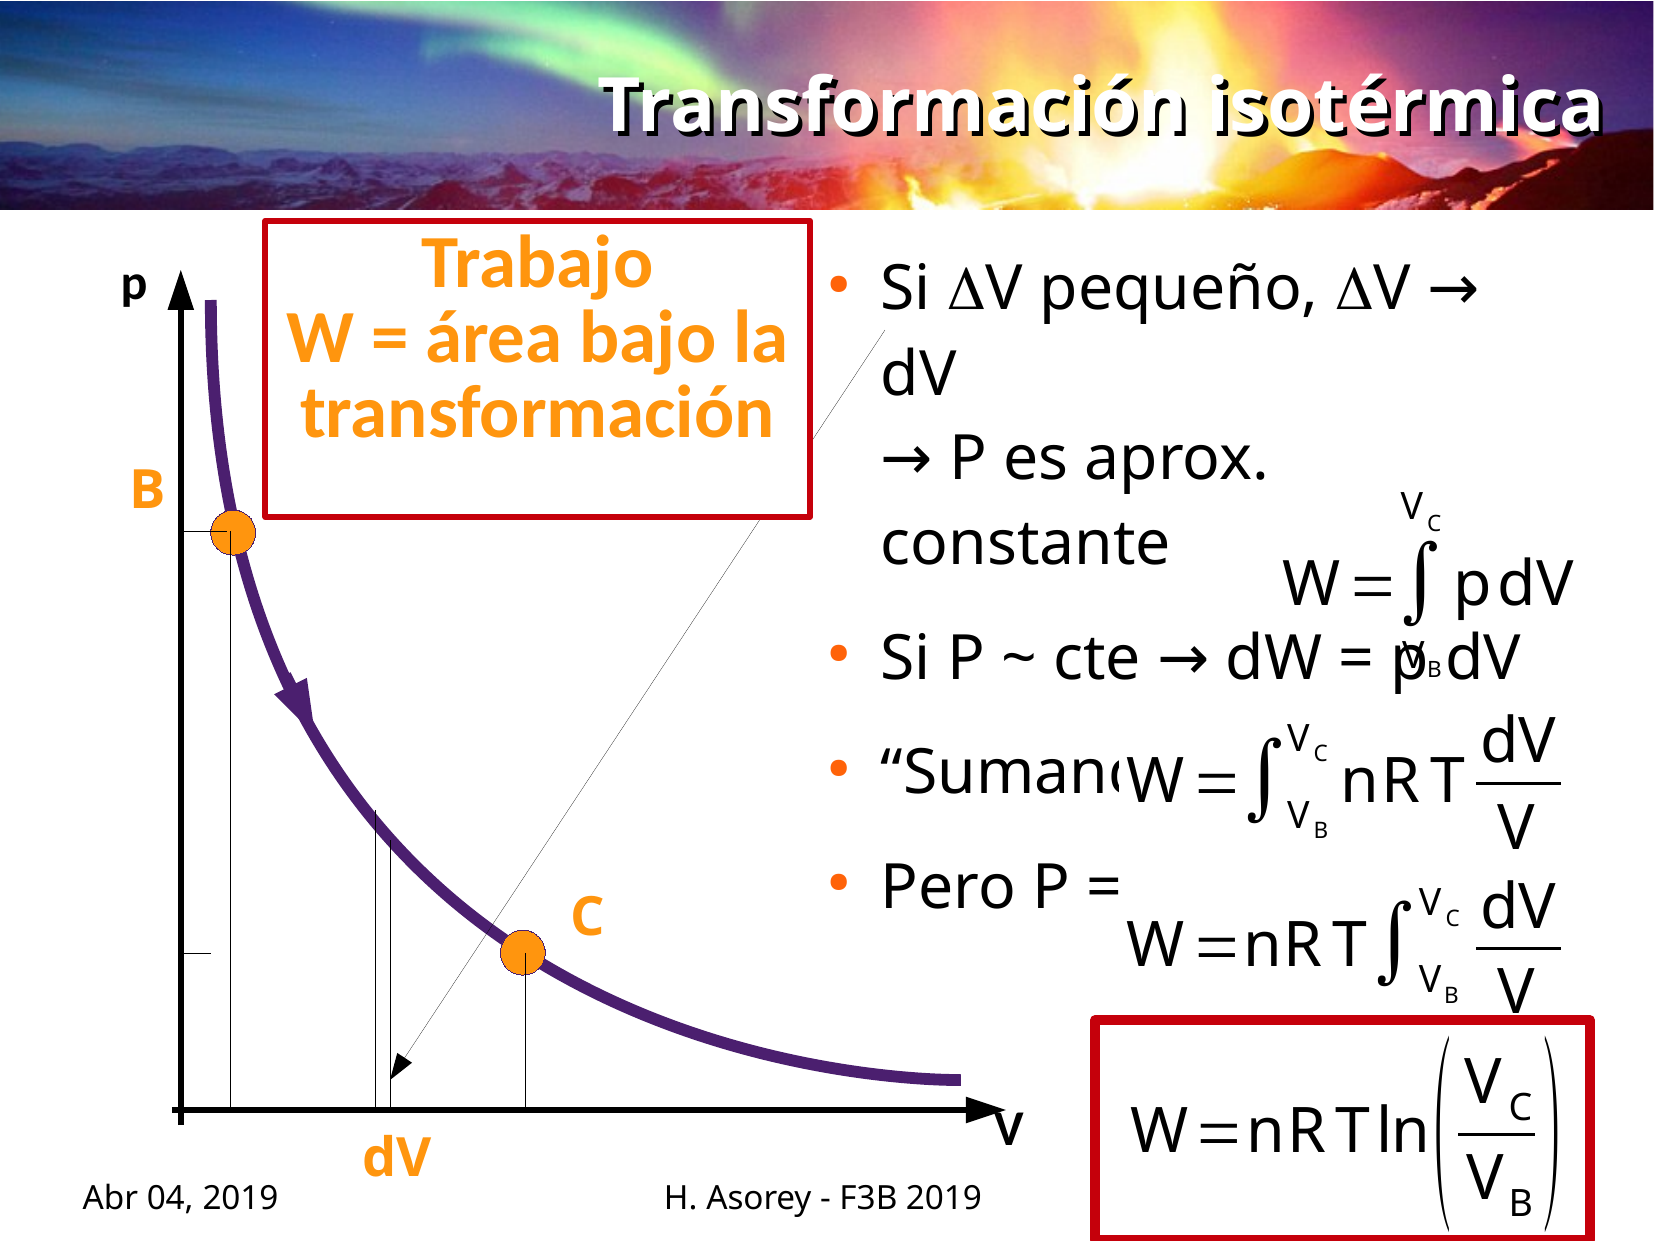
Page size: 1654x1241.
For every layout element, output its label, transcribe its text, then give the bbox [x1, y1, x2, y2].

list Si DV pequeño, DV → dV → P es aprox. constante Si P ~ cte → dW = p dV “Sumando”: Pero P = n R T / V: [810, 243, 1537, 1129]
text_box p [105, 255, 163, 331]
text_box [500, 930, 545, 976]
text_box [210, 510, 256, 556]
chart [1275, 483, 1582, 685]
chart [1118, 702, 1570, 1015]
text_box B [105, 443, 191, 532]
text_box V [979, 1129, 1039, 1177]
chart [1118, 1025, 1570, 1235]
text_box C [544, 870, 631, 959]
text_box dV [330, 1111, 466, 1201]
title Transformación isotérmica [45, 15, 1606, 191]
picture [0, 1, 1654, 210]
text_box Trabajo W = área bajo la transformación [265, 220, 811, 517]
